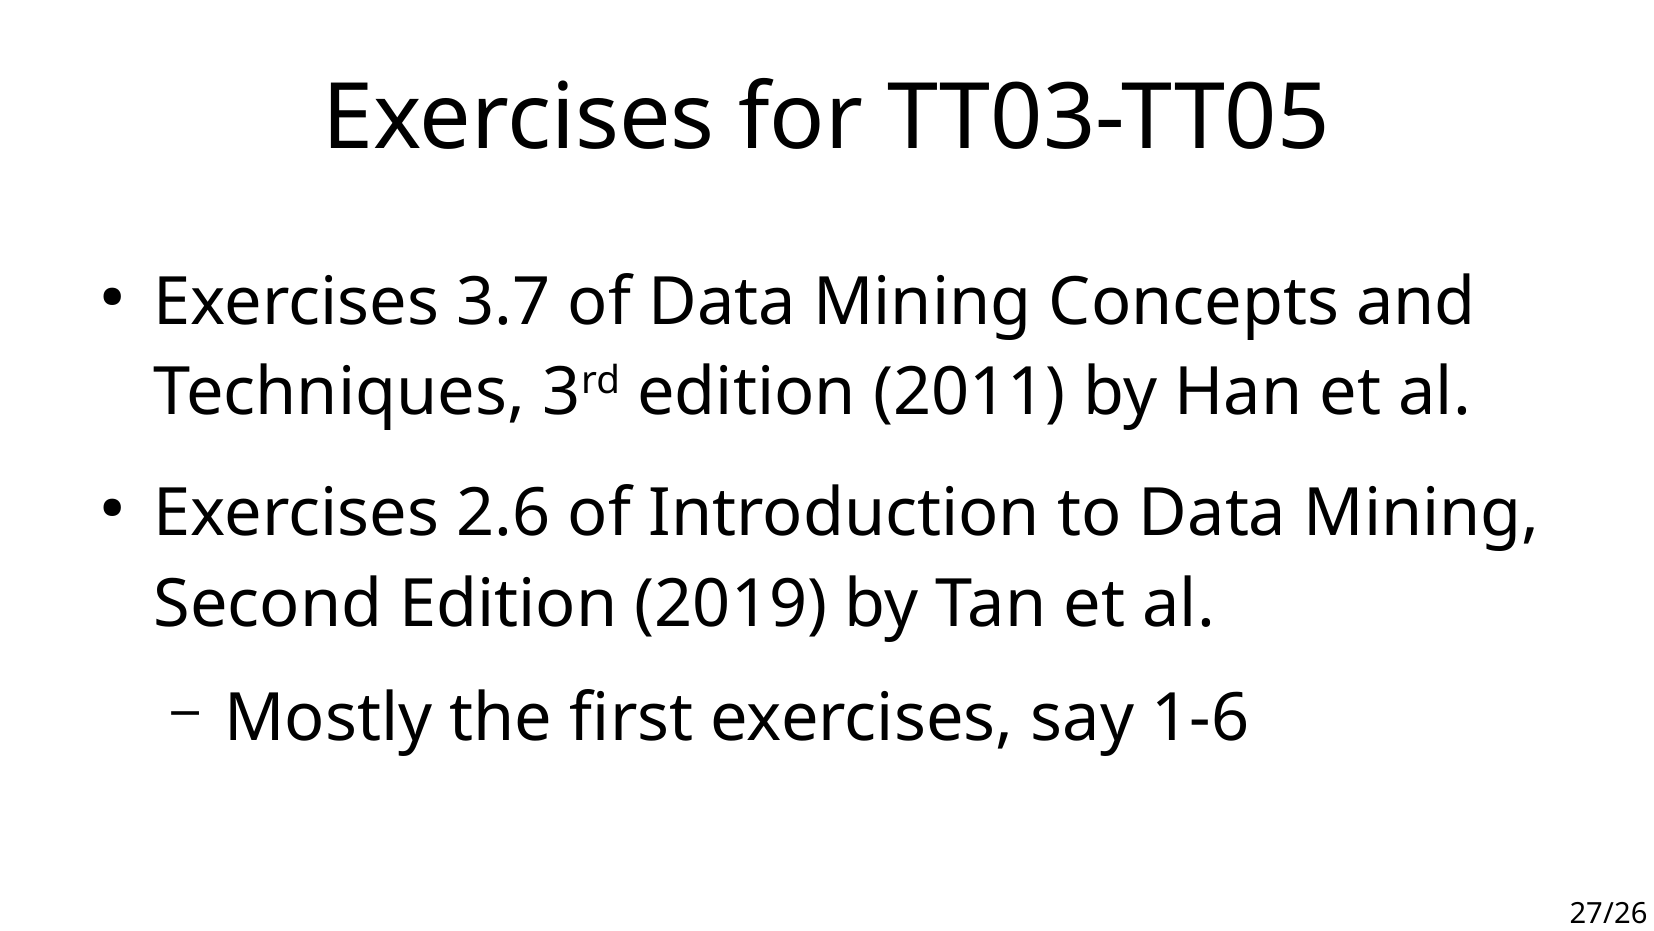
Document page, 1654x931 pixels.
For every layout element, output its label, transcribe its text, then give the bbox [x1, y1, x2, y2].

title Exercises for TT03-TT05 [82, 1, 1571, 226]
list Exercises 3.7 of Data Mining Concepts and Techniques, 3rd edition (2011) by Han et al. Exercises 2.6 of Introduction to Data Mining, Second Edition (2019) by Tan et al. Mostly the first exercises, say 1-6 [82, 253, 1571, 793]
